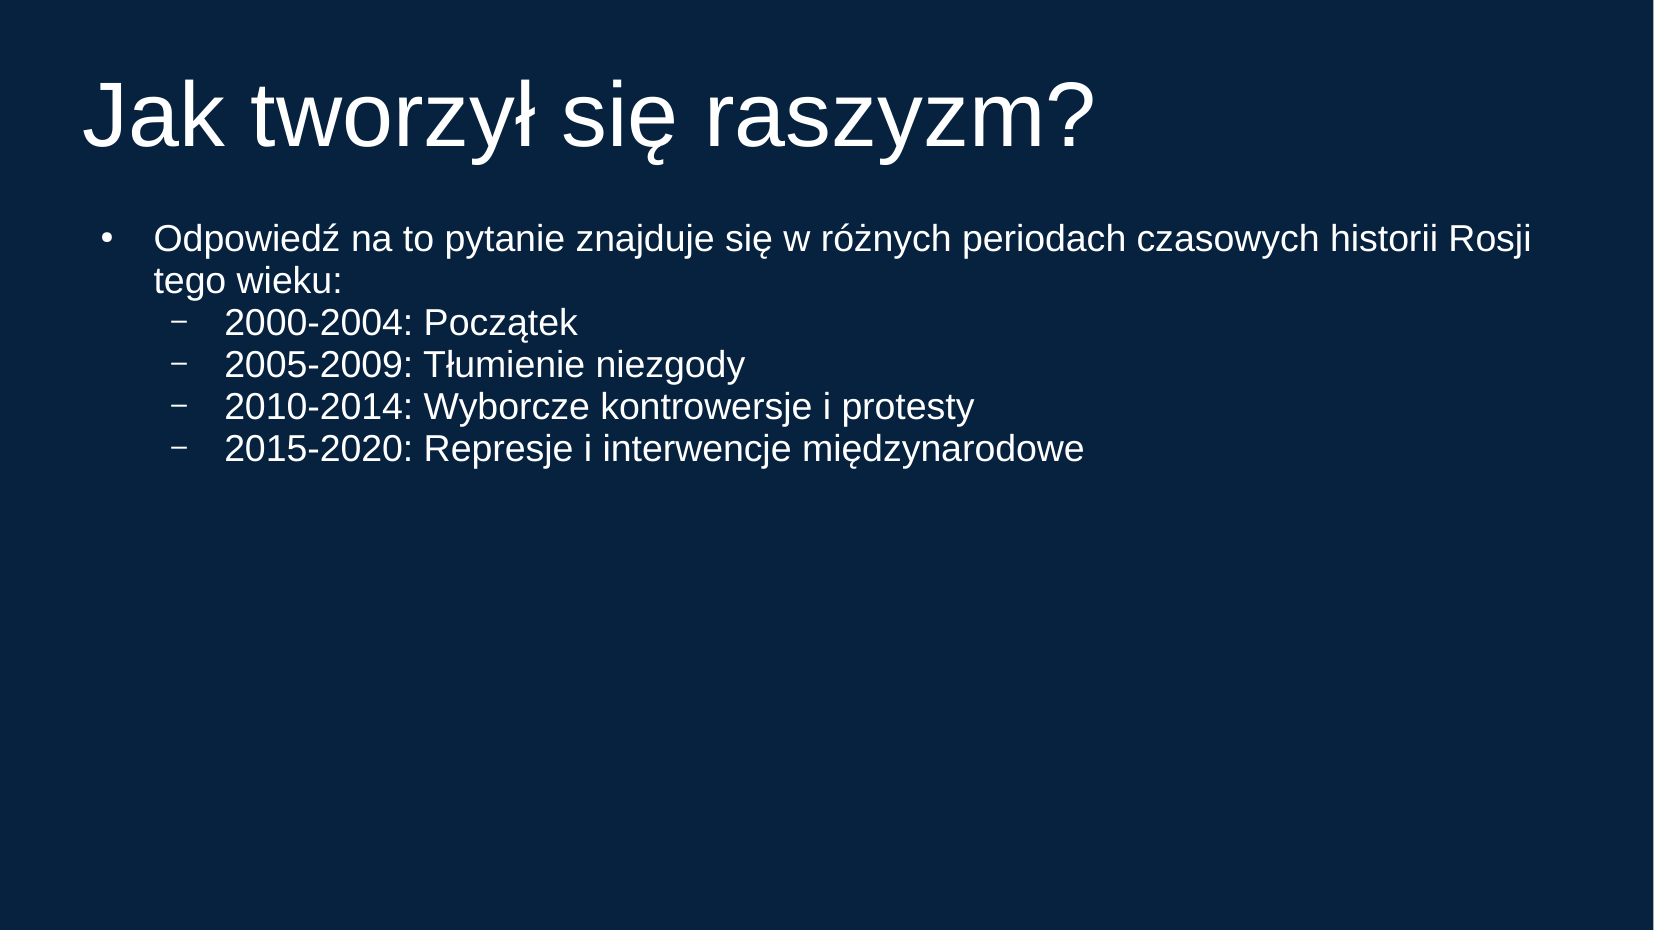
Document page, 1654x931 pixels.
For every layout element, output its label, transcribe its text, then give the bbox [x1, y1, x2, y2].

list Odpowiedź na to pytanie znajduje się w różnych periodach czasowych historii Rosji tego wieku: 2000-2004: Początek 2005-2009: Tłumienie niezgody 2010-2014: Wyborcze kontrowersje i protesty 2015-2020: Represje i interwencje międzynarodowe [82, 217, 1571, 758]
title Jak tworzył się raszyzm? [82, 37, 1571, 193]
